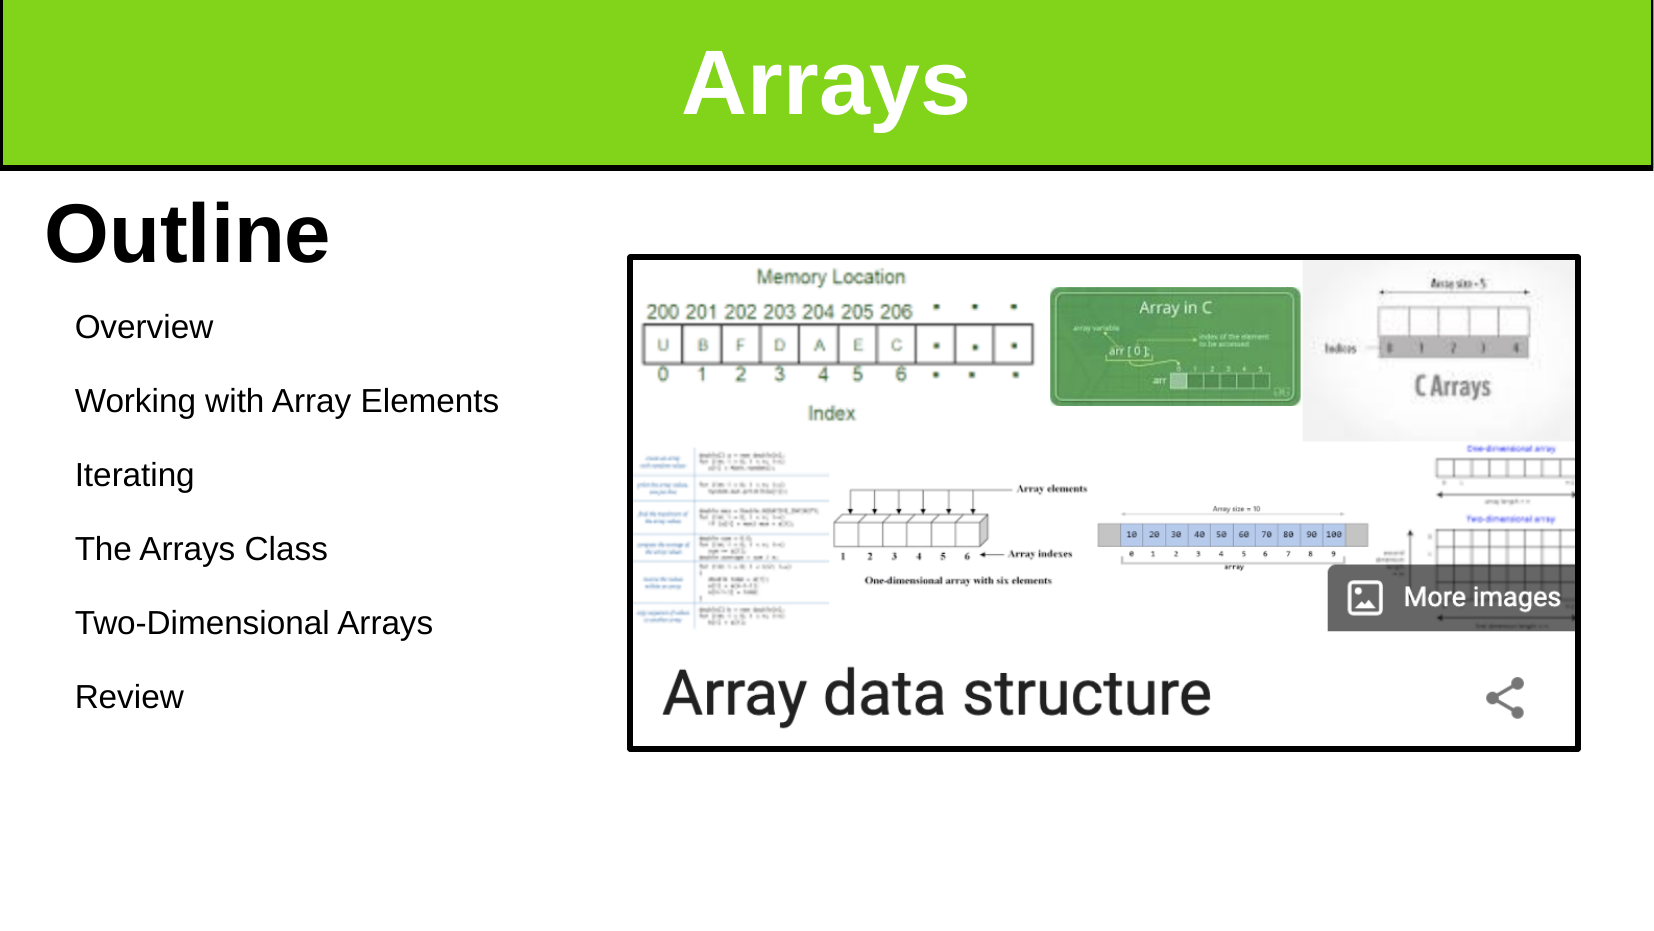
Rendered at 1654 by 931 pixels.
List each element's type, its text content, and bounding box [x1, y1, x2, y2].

title Arrays [0, 0, 1654, 169]
picture [633, 260, 1576, 746]
text_box Overview Working with Array Elements Iterating The Arrays Class Two-Dimensional Arrays Review [59, 300, 780, 798]
text_box Outline [29, 179, 675, 288]
